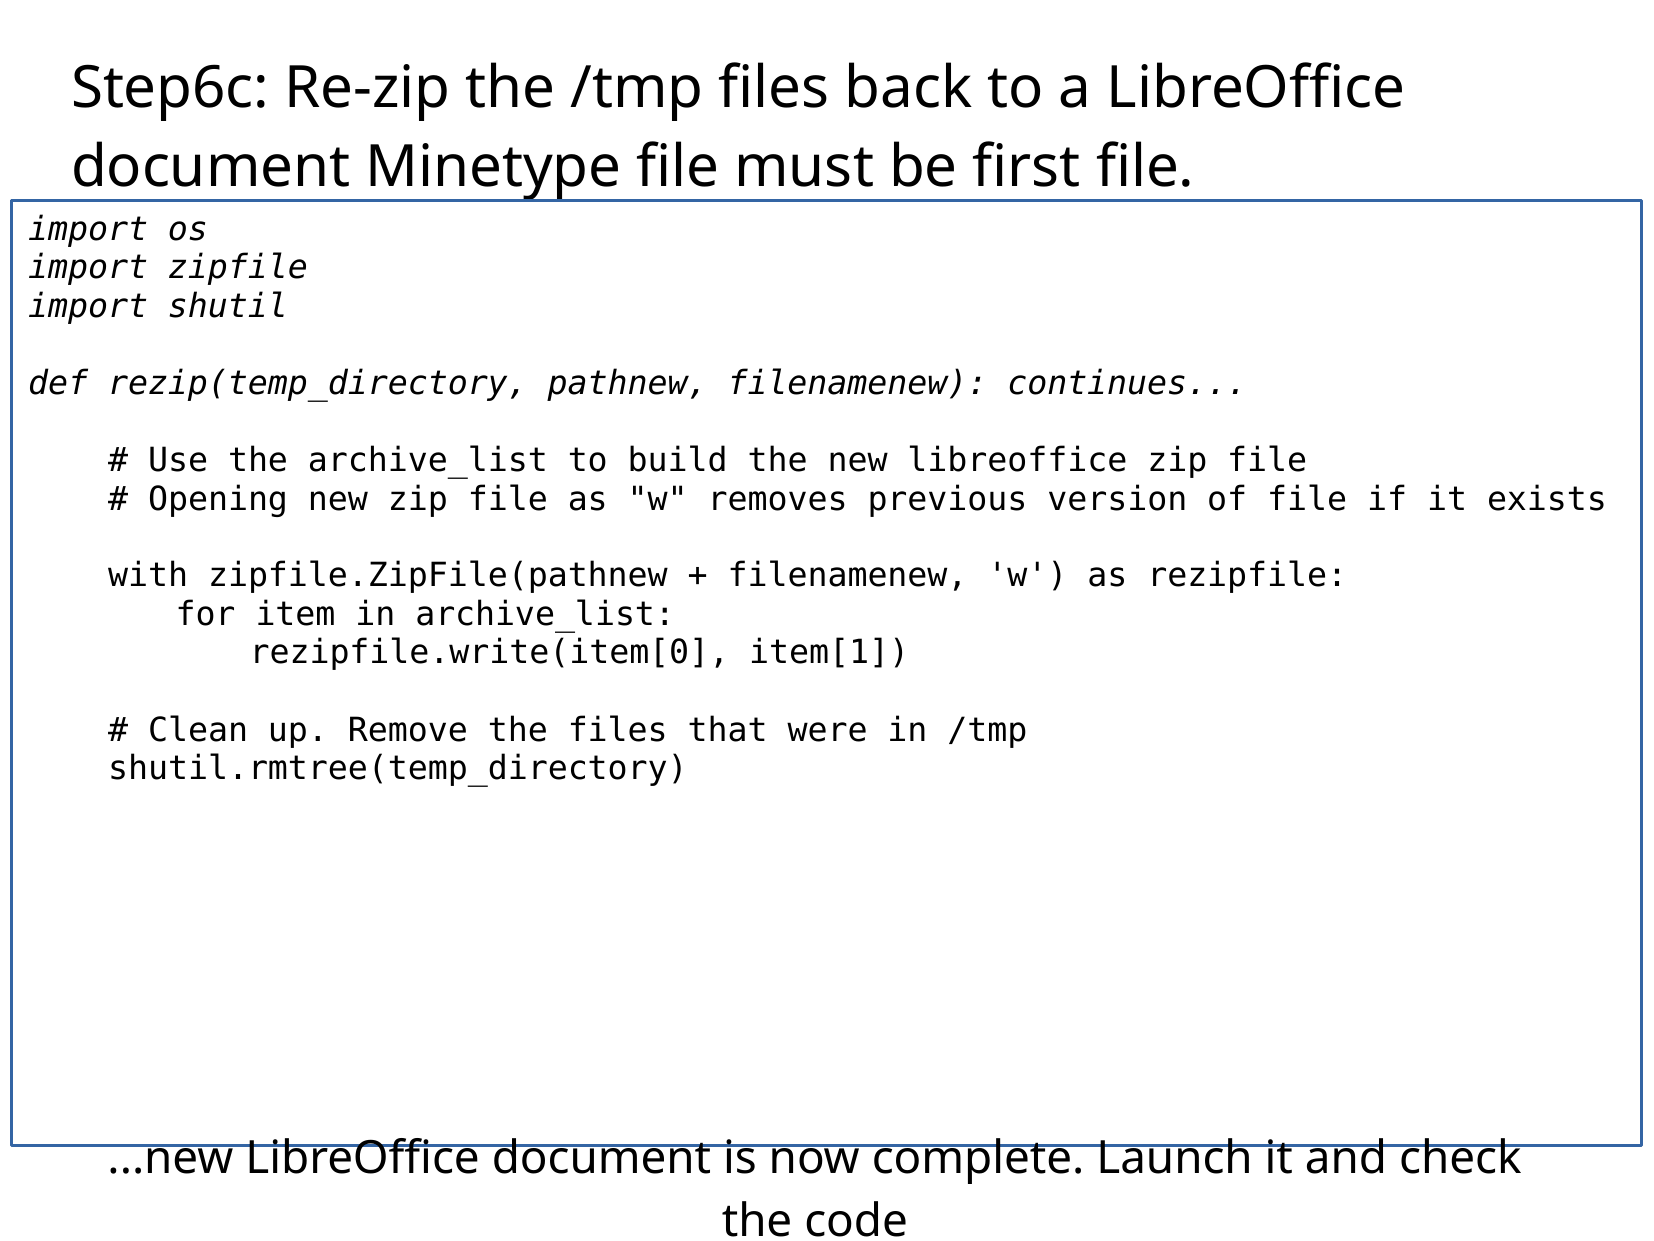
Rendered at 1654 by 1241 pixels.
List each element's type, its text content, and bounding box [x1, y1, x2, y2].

text_box ...new LibreOffice document is now complete. Launch it and check the code [70, 1157, 1559, 1217]
title Step6c: Re-zip the /tmp files back to a LibreOffice document Minetype file must be first file. [70, 60, 1560, 189]
text_box import os import zipfile import shutil def rezip(temp_directory, pathnew, filenamenew): continues... # Use the archive_list to build the new libreoffice zip file # Opening new zip file as "w" removes previous version of file if it exists with zipfile.ZipFile(pathnew + filenamenew, 'w') as rezipfile: for item in archive_list: rezipfile.write(item[0], item[1]) # Clean up. Remove the files that were in /tmp shutil.rmtree(temp_directory) [11, 200, 1642, 1146]
